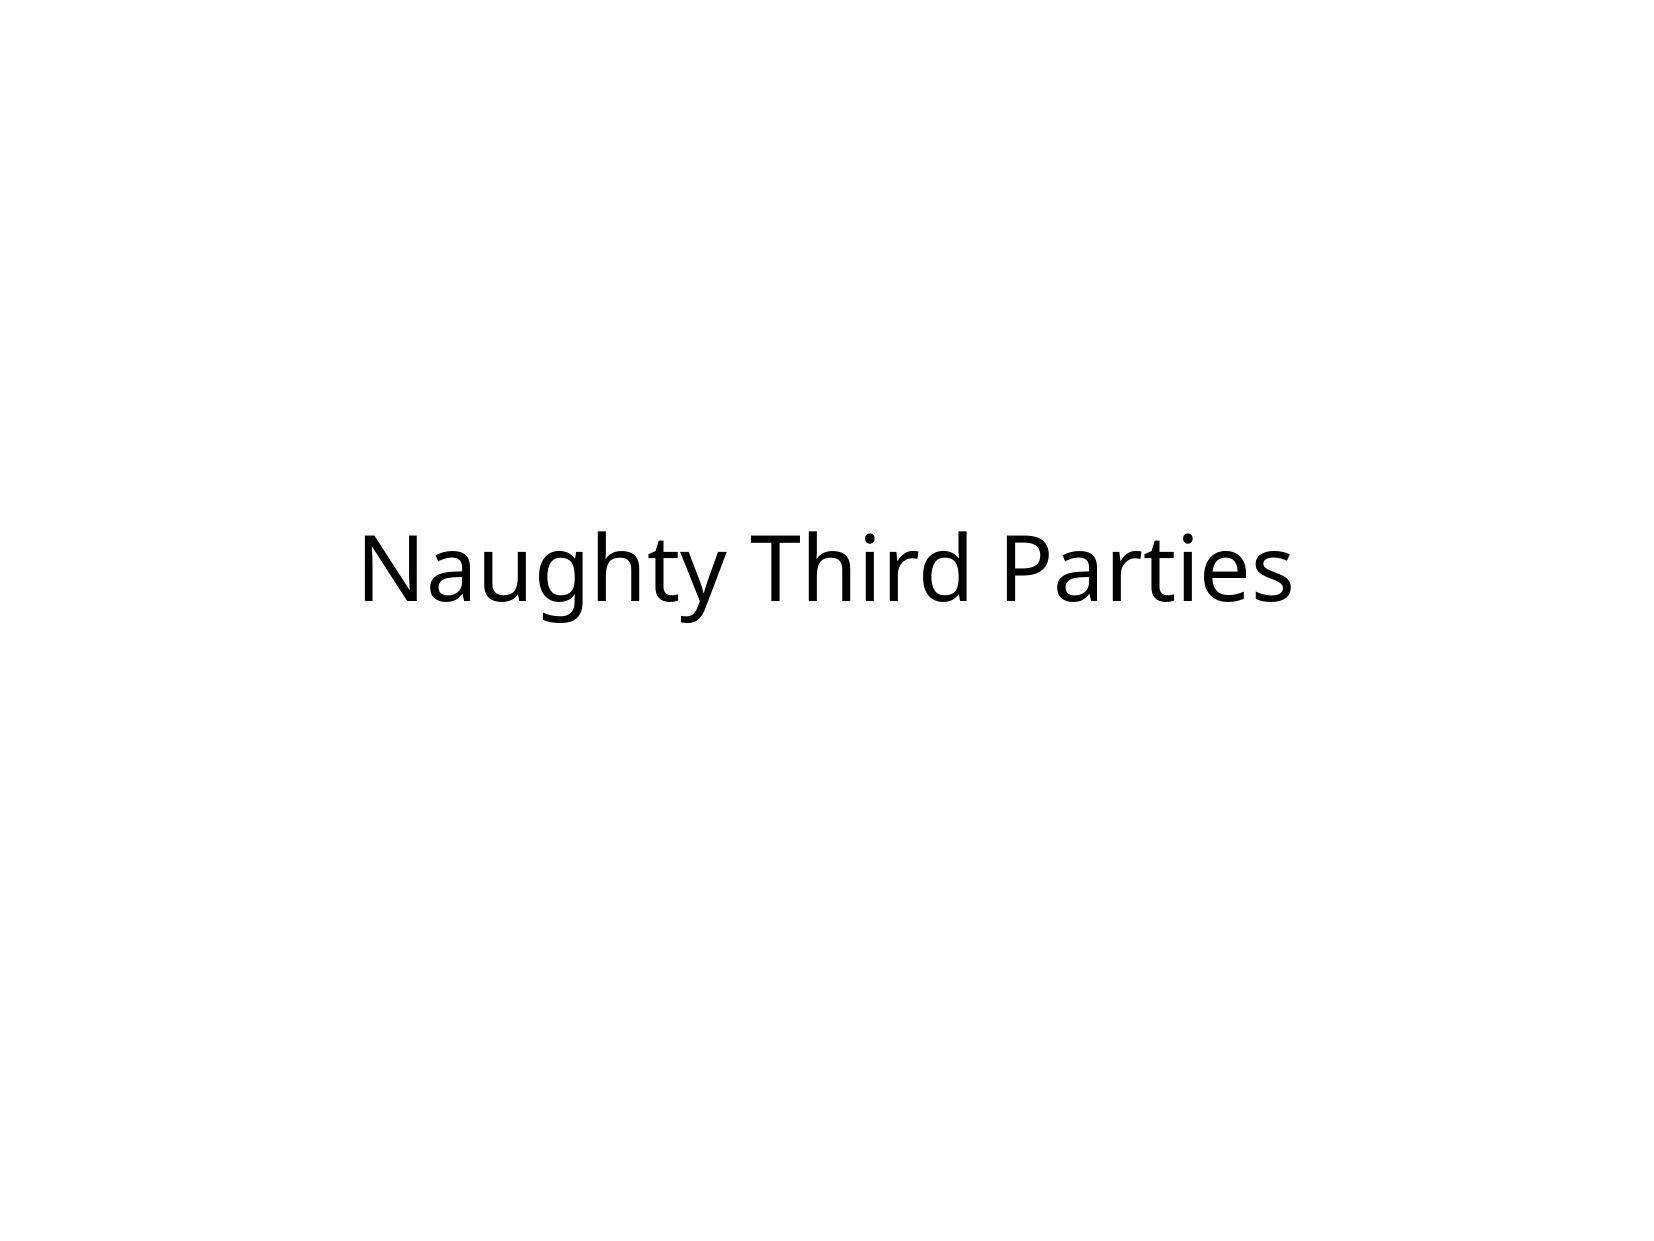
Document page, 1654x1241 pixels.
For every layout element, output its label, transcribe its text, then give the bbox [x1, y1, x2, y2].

title Naughty Third Parties [82, 470, 1571, 663]
